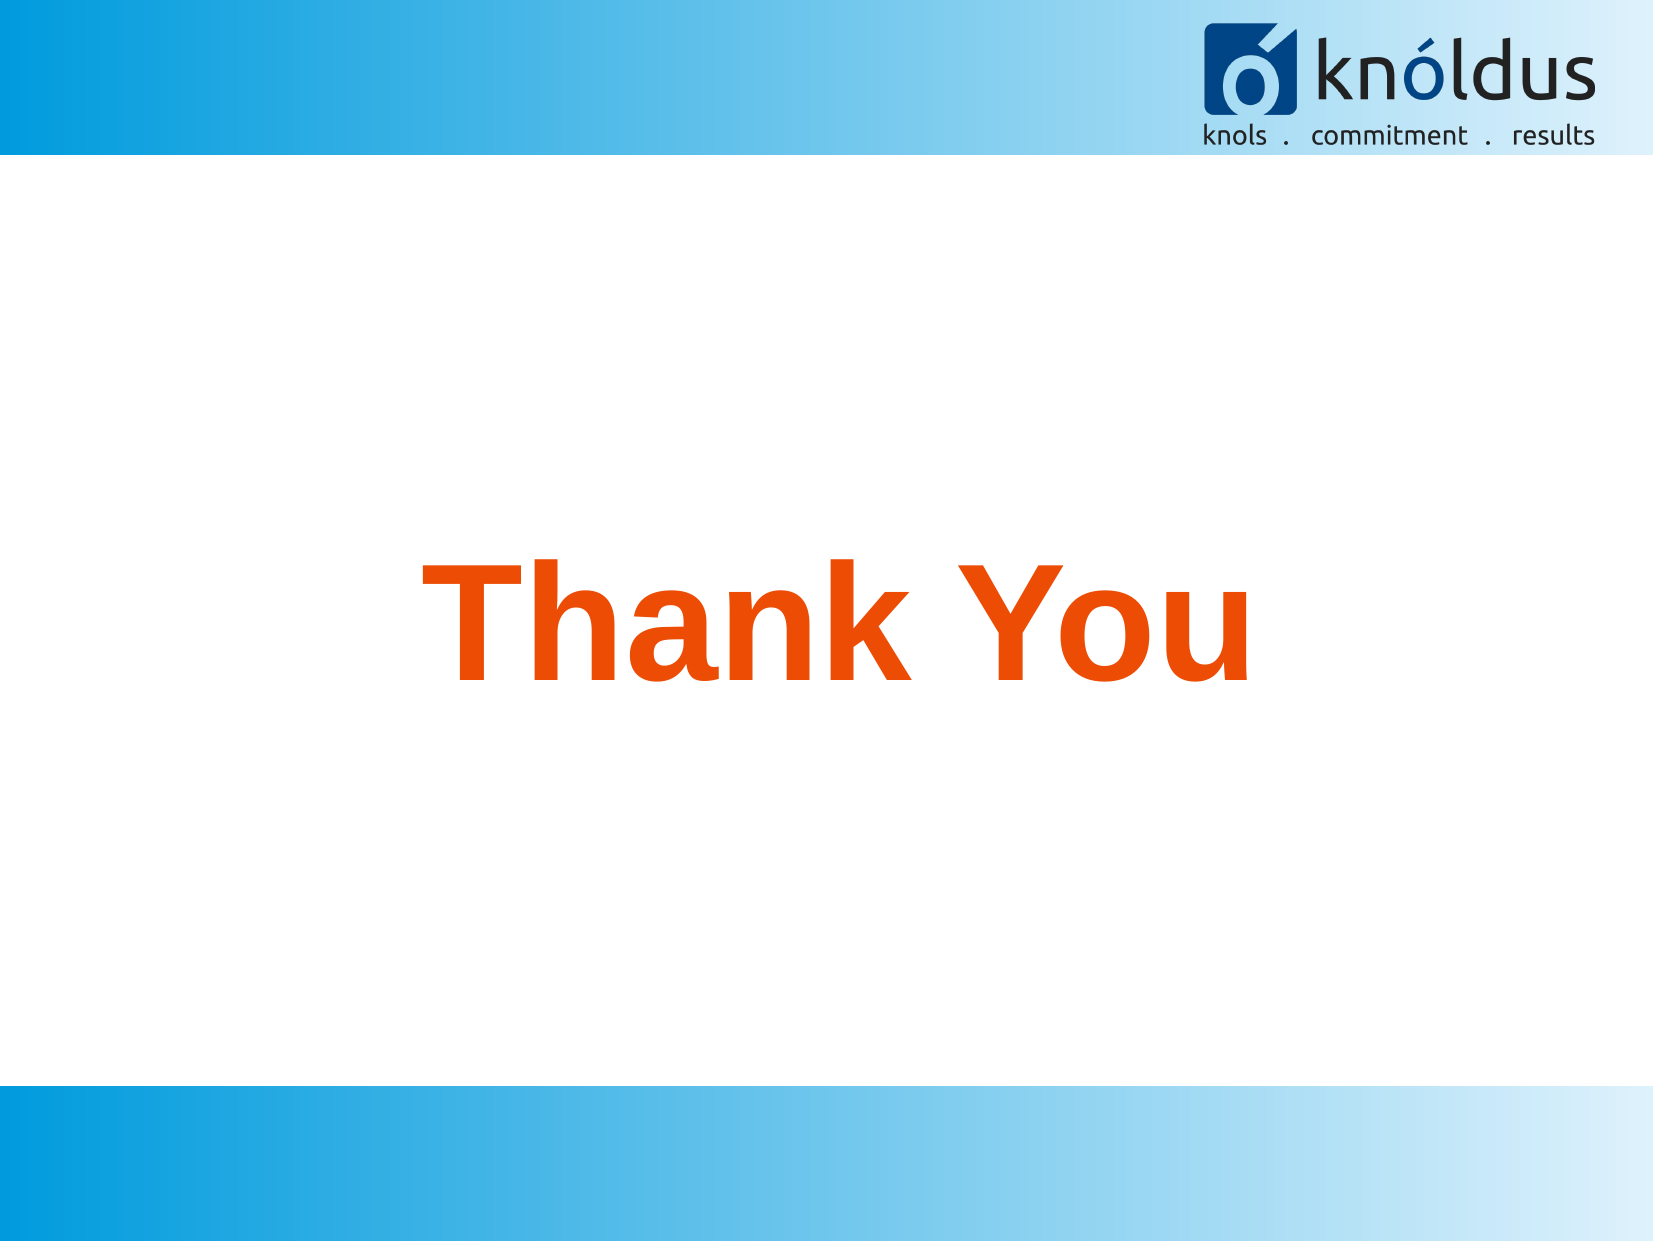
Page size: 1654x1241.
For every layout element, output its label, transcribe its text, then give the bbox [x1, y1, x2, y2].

picture [1204, 23, 1595, 145]
text_box Thank You [407, 522, 1583, 910]
